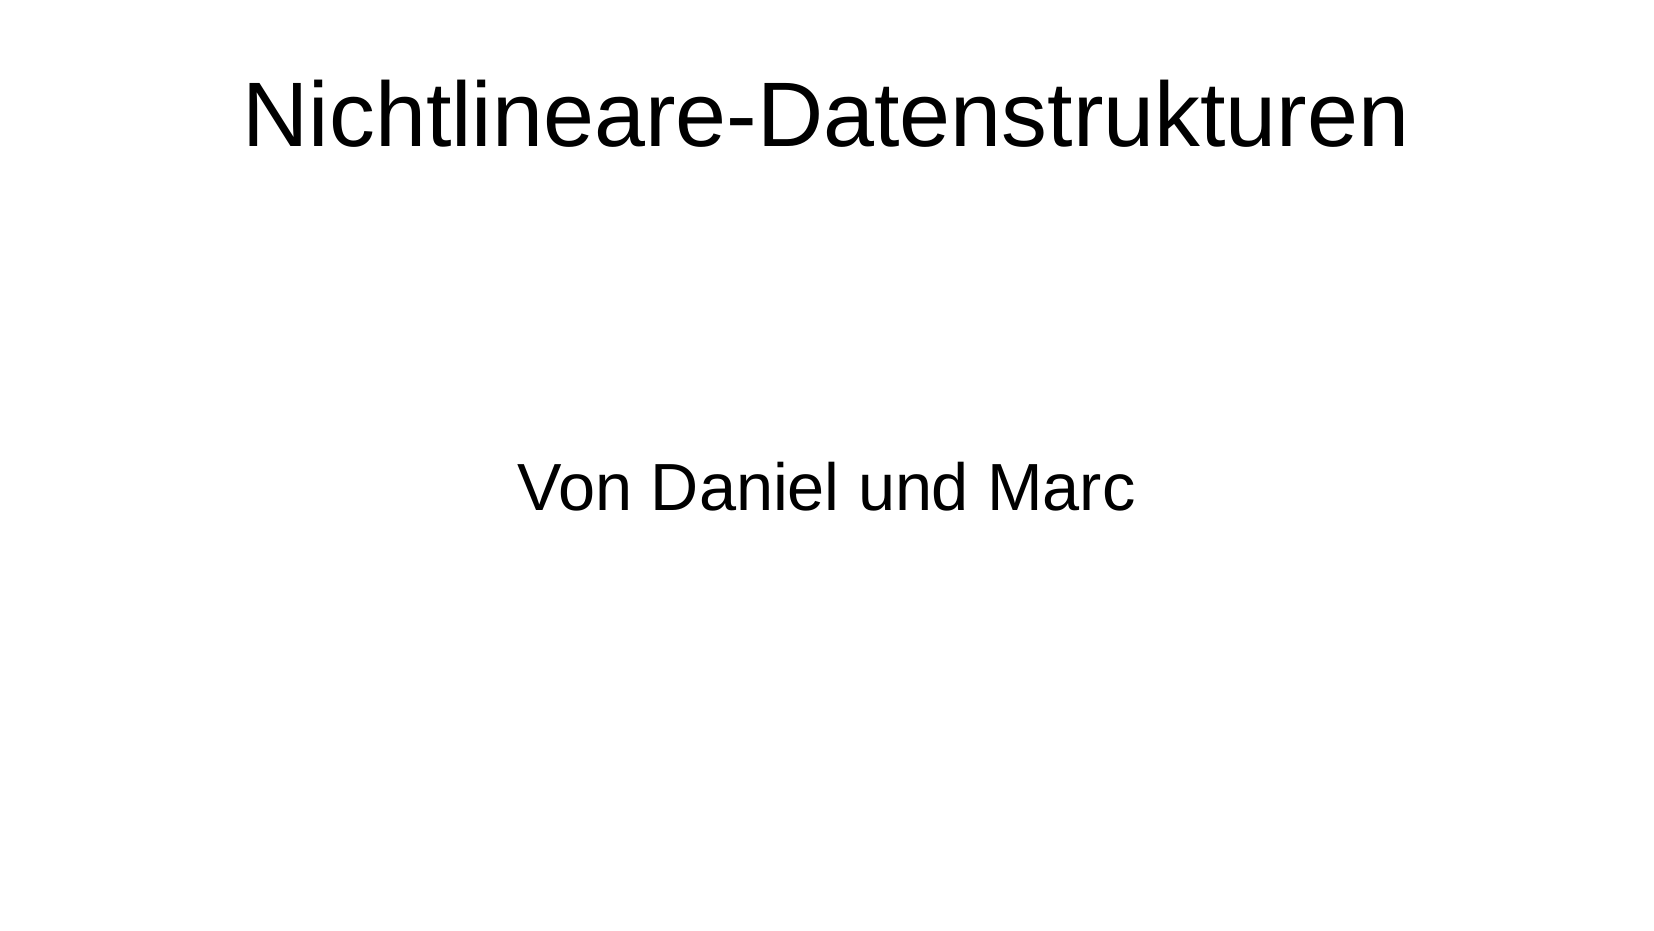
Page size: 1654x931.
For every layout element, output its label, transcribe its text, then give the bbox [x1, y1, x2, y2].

title Nichtlineare-Datenstrukturen [82, 37, 1571, 193]
subtitle Von Daniel und Marc [82, 217, 1571, 758]
